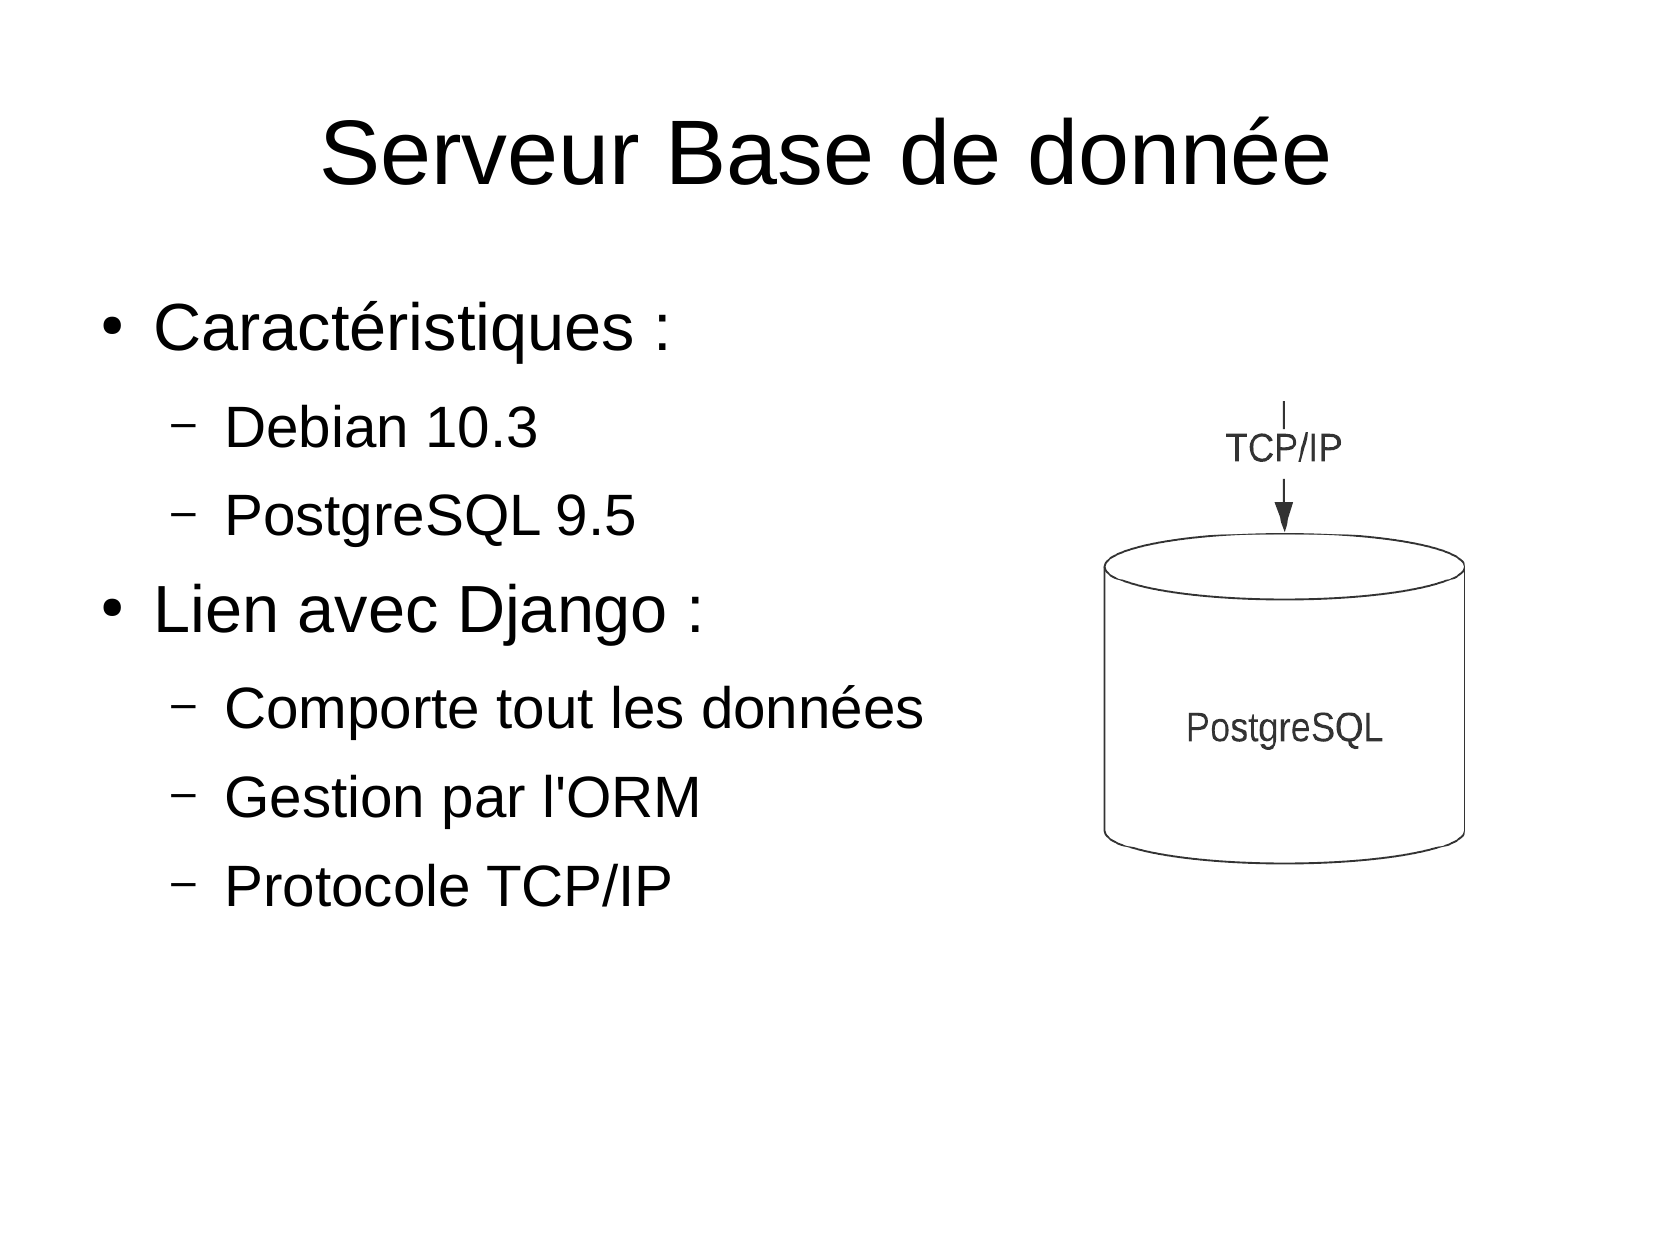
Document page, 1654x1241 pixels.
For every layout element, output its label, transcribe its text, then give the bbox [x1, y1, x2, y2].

title Serveur Base de donnée [82, 49, 1571, 257]
picture [1062, 401, 1485, 891]
list Caractéristiques : Debian 10.3 PostgreSQL 9.5 Lien avec Django : Comporte tout les données Gestion par l'ORM Protocole TCP/IP [82, 290, 1571, 1109]
